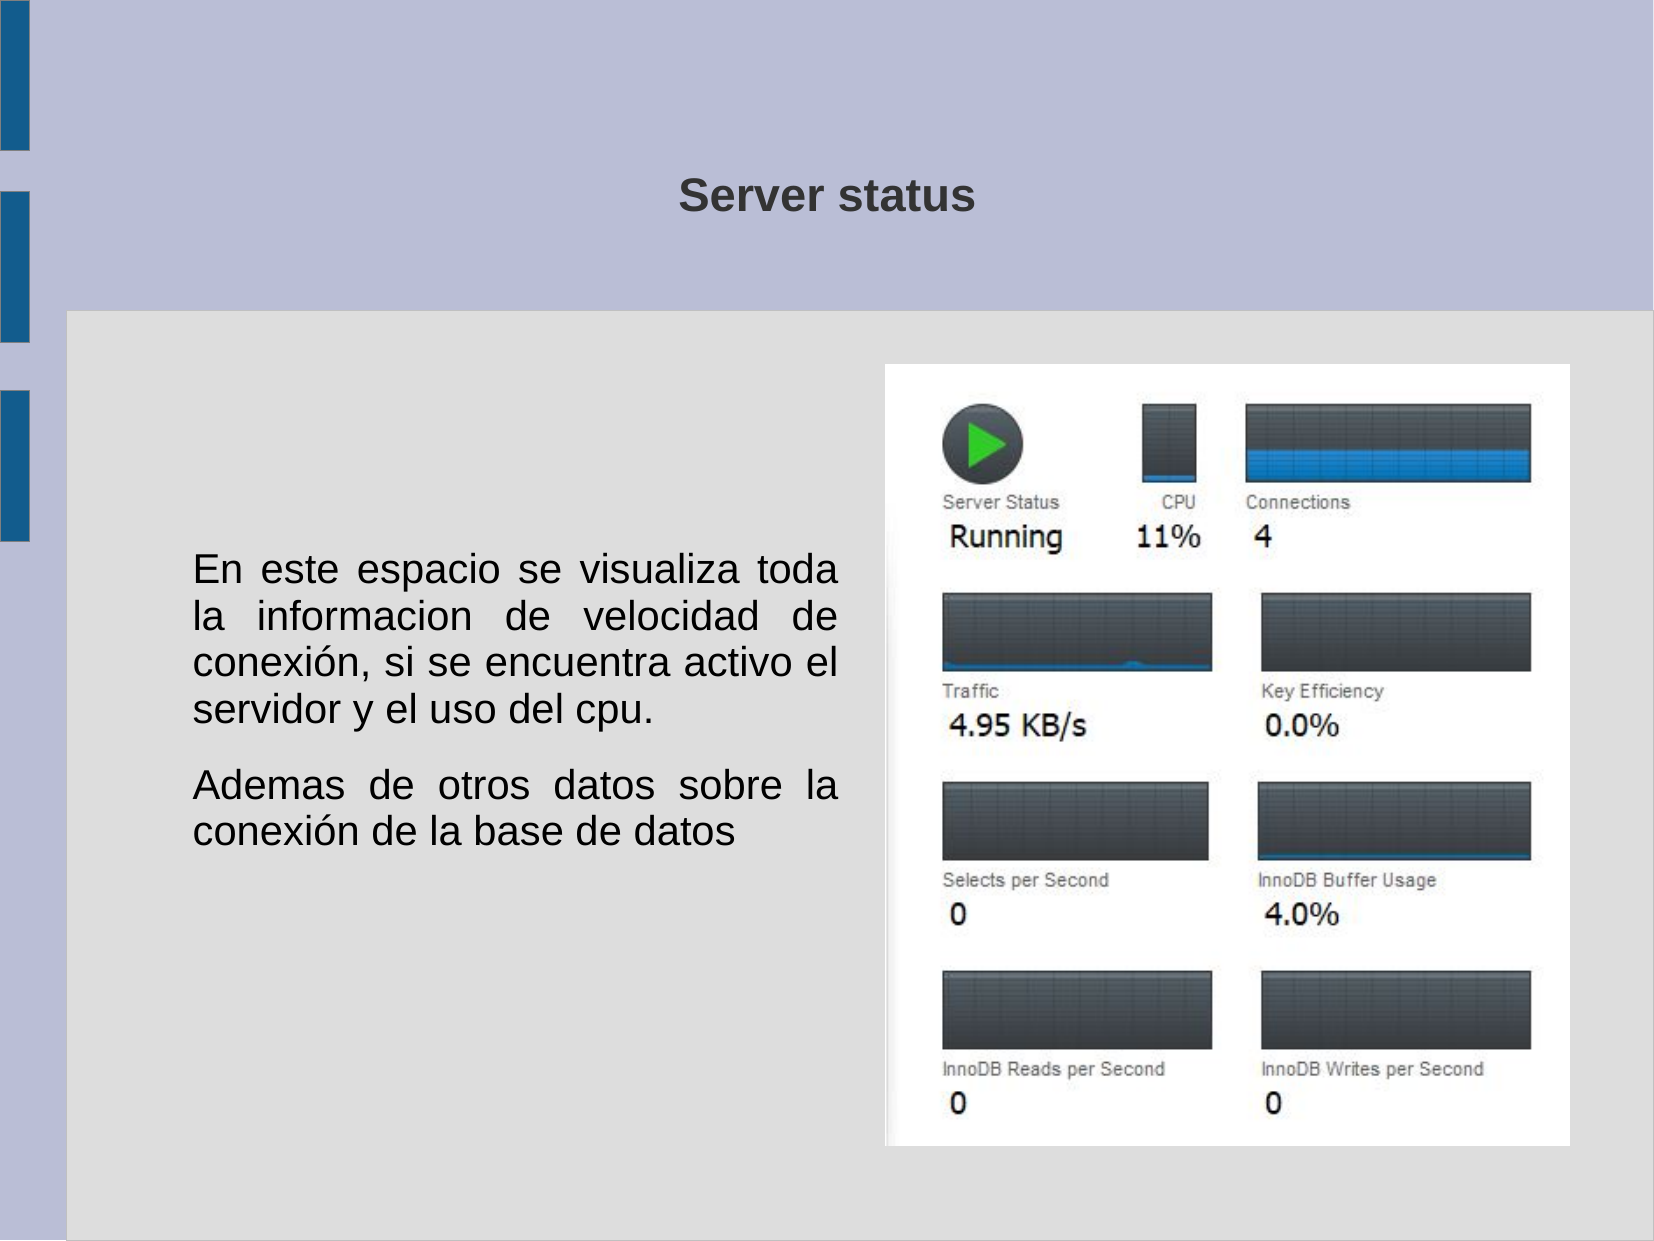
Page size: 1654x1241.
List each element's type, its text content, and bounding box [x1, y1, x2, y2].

title Server status [121, 91, 1534, 299]
picture [885, 364, 1570, 1146]
list En este espacio se visualiza toda la informacion de velocidad de conexión, si se encuentra activo el servidor y el uso del cpu. Ademas de otros datos sobre la conexión de la base de datos [121, 460, 839, 1027]
